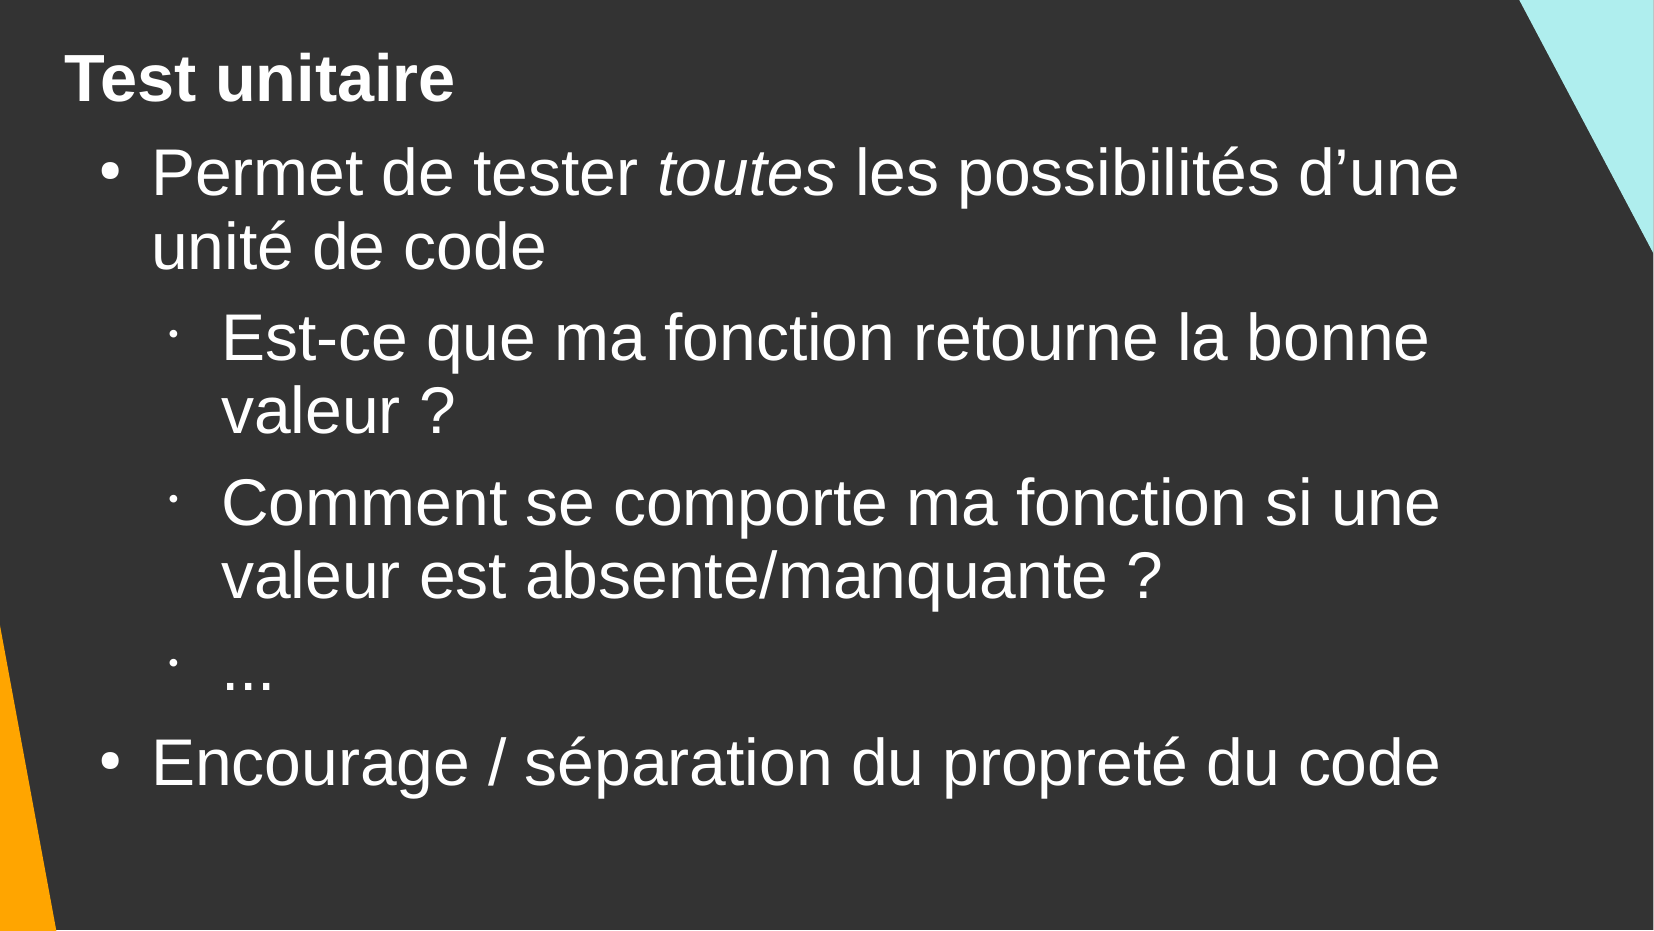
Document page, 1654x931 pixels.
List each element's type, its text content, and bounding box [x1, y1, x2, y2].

text_box [1519, 0, 1654, 255]
list Permet de tester toutes les possibilités d’une unité de code Est-ce que ma fonction retourne la bonne valeur ? Comment se comporte ma fonction si une valeur est absente/manquante ? ... Encourage / séparation du propreté du code [80, 135, 1620, 804]
text_box [0, 625, 57, 931]
title Test unitaire [64, 40, 1635, 116]
